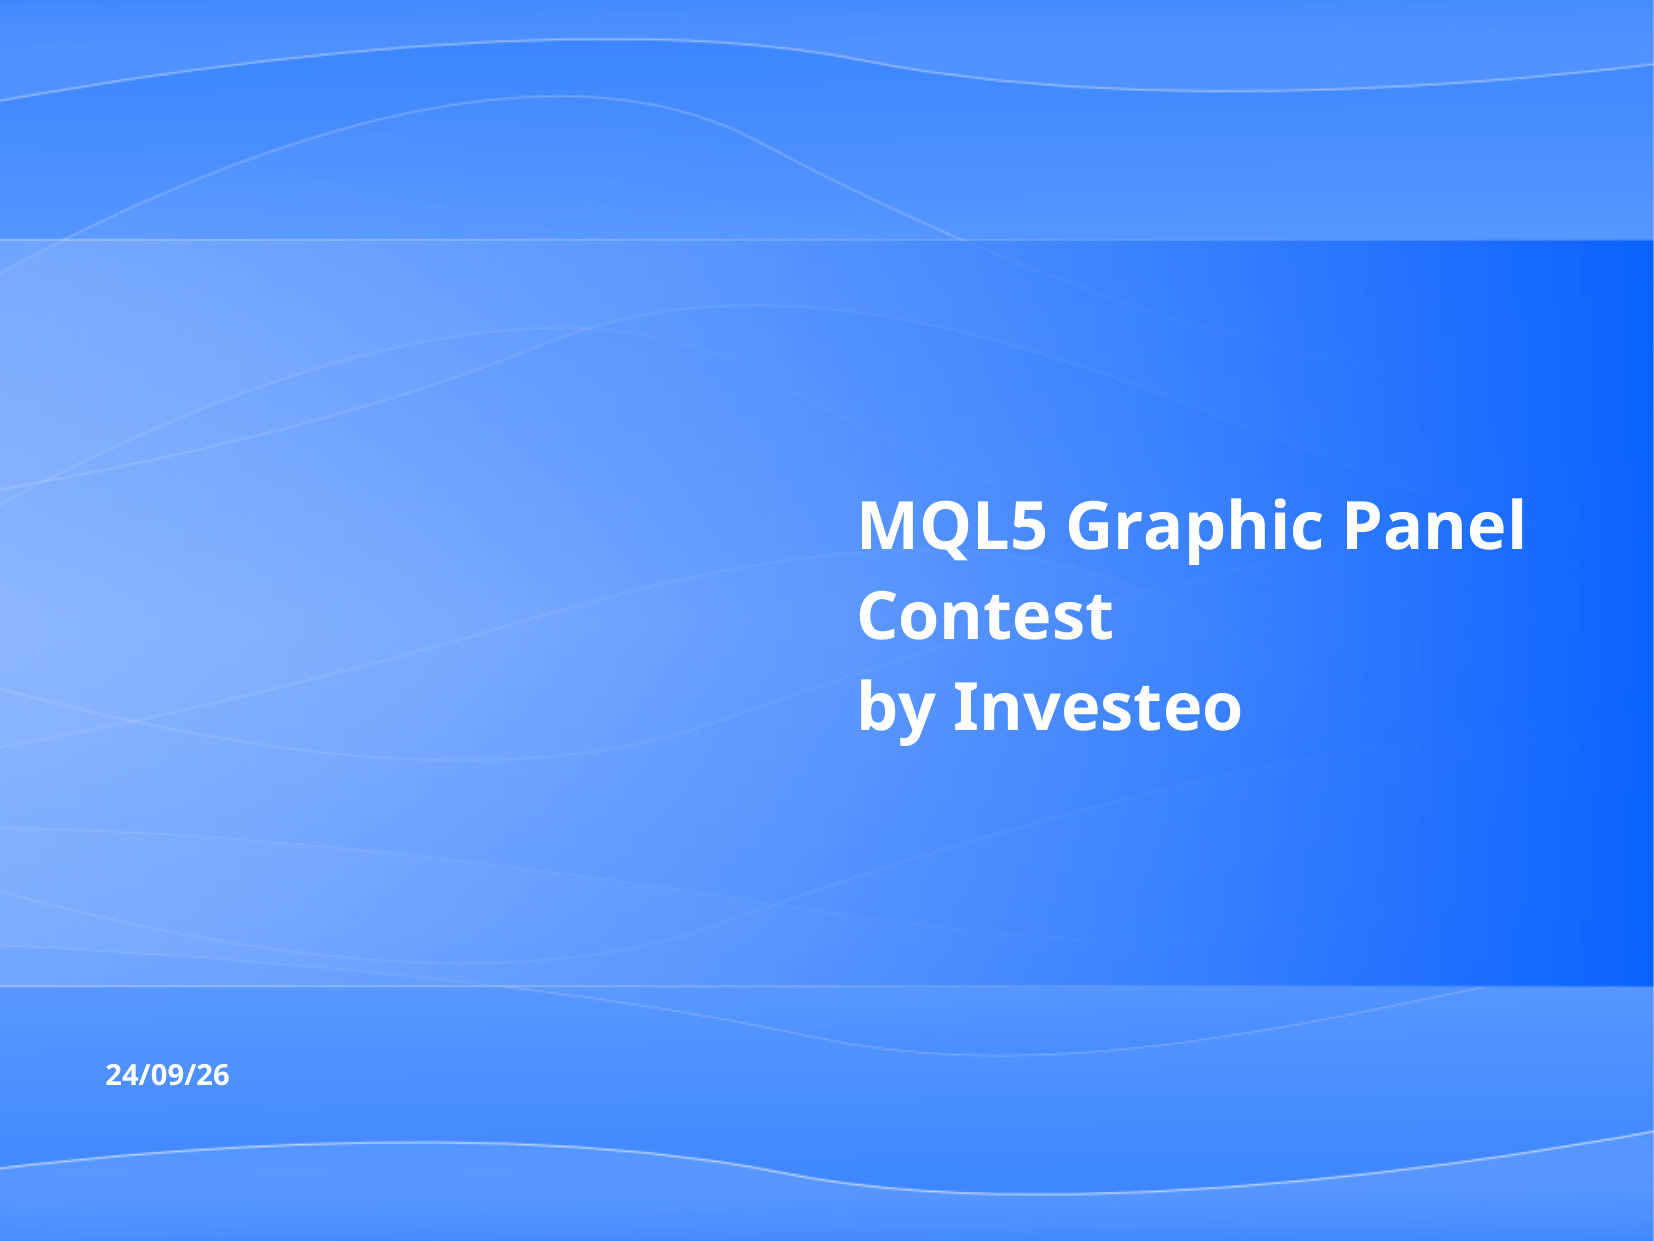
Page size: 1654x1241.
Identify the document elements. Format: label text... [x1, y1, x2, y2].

title MQL5 Graphic Panel Contest by Investeo [797, 259, 1636, 969]
picture [0, 0, 1654, 1241]
